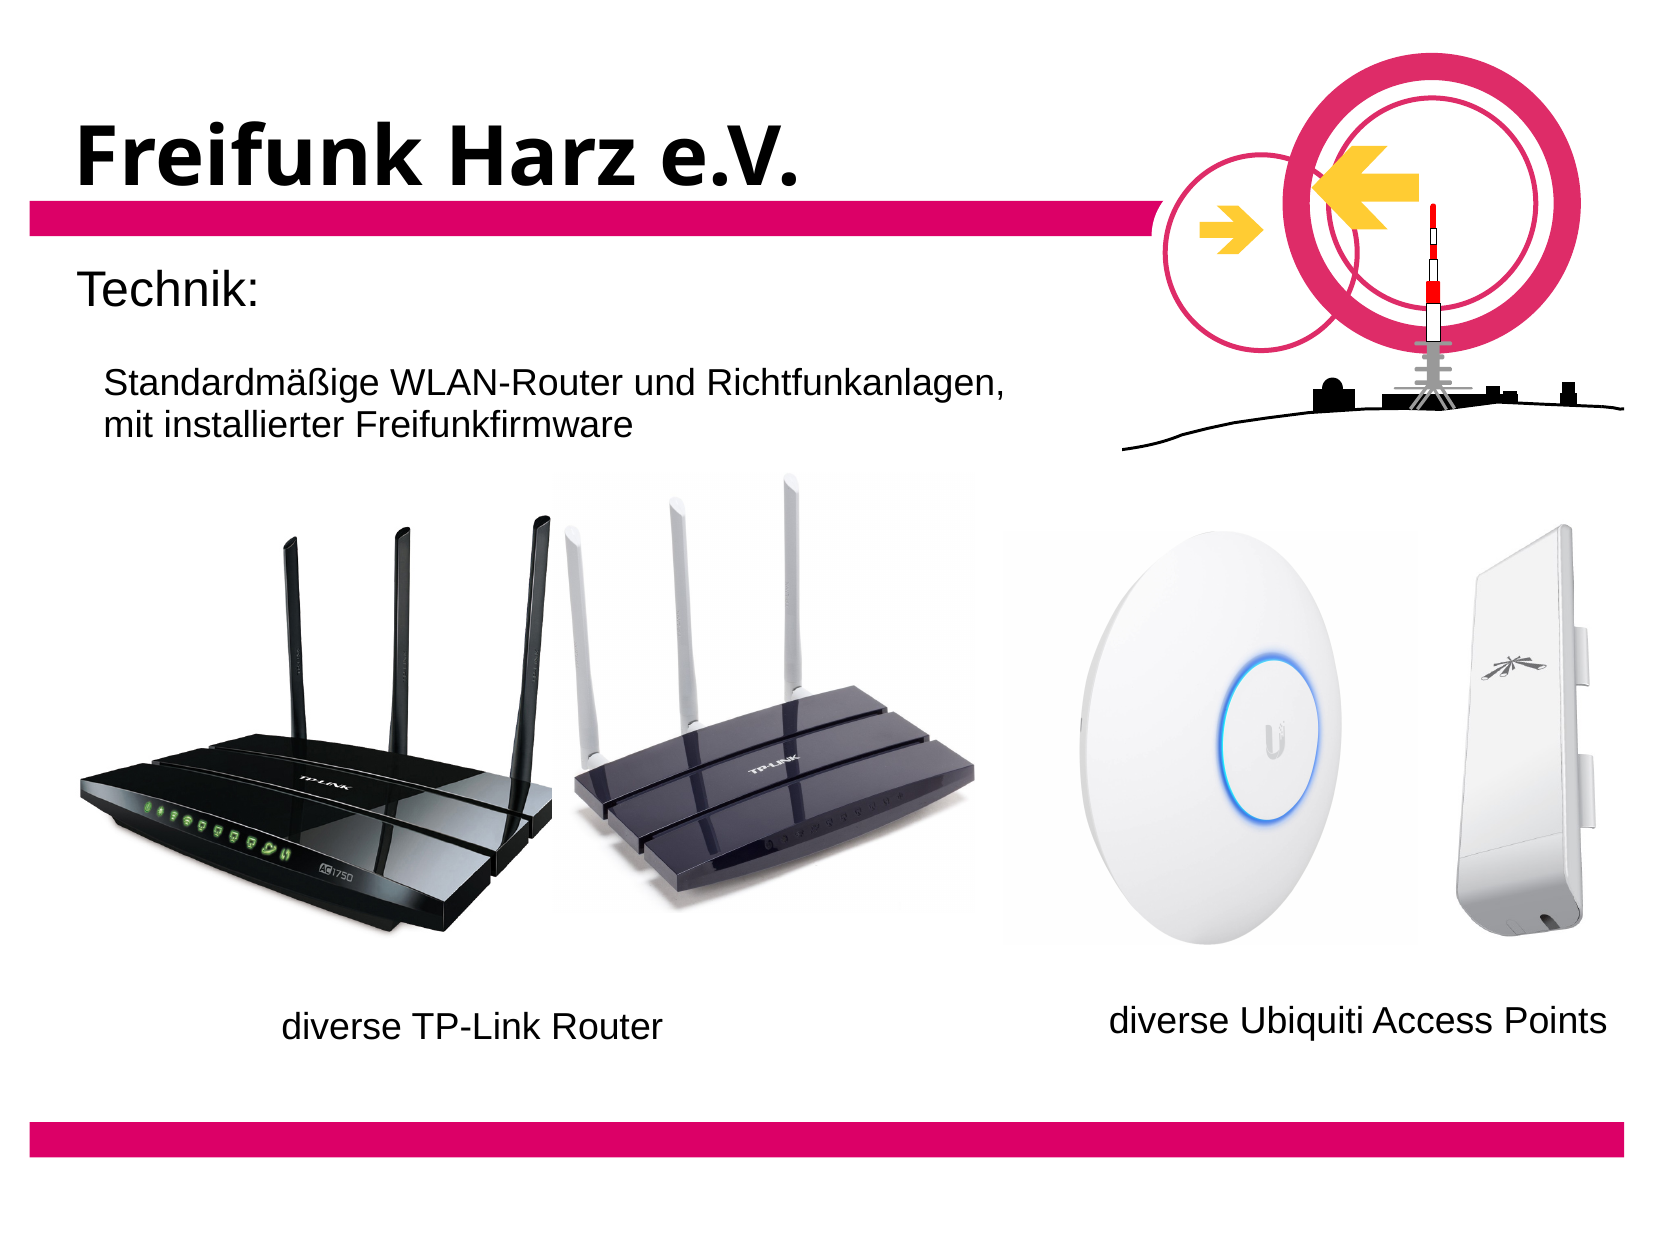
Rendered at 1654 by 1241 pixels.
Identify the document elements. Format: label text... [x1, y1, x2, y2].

text_box diverse TP-Link Router [88, 998, 857, 1055]
picture [1003, 531, 1418, 945]
picture [1442, 500, 1625, 957]
text_box diverse Ubiquiti Access Points [1092, 992, 1625, 1092]
picture [33, 472, 975, 945]
subtitle Technik: [76, 230, 697, 349]
text_box Standardmäßige WLAN-Router und Richtfunkanlagen, mit installierter Freifunkfirmware [88, 354, 1123, 454]
